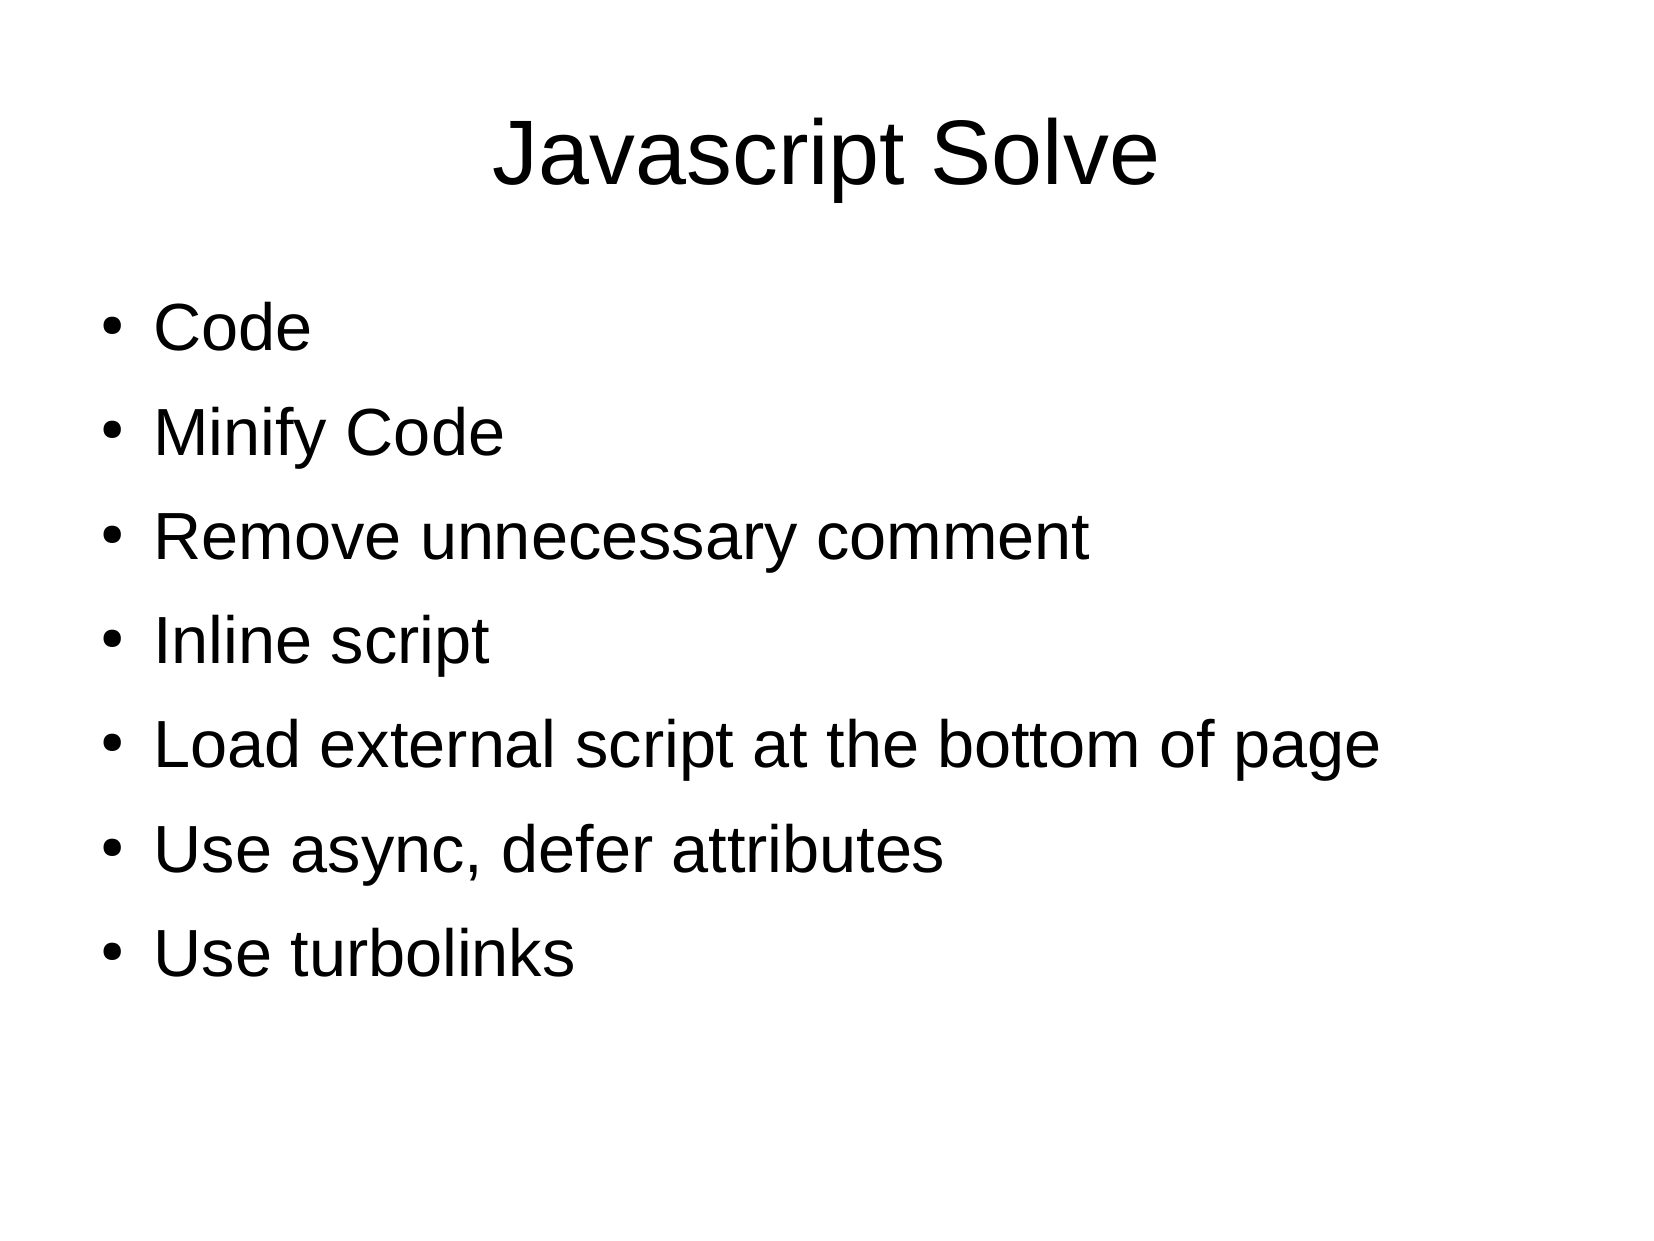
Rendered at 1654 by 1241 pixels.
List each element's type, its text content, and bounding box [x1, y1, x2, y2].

list Code Minify Code Remove unnecessary comment Inline script Load external script at the bottom of page Use async, defer attributes Use turbolinks [82, 290, 1571, 1010]
title Javascript Solve [82, 49, 1571, 257]
